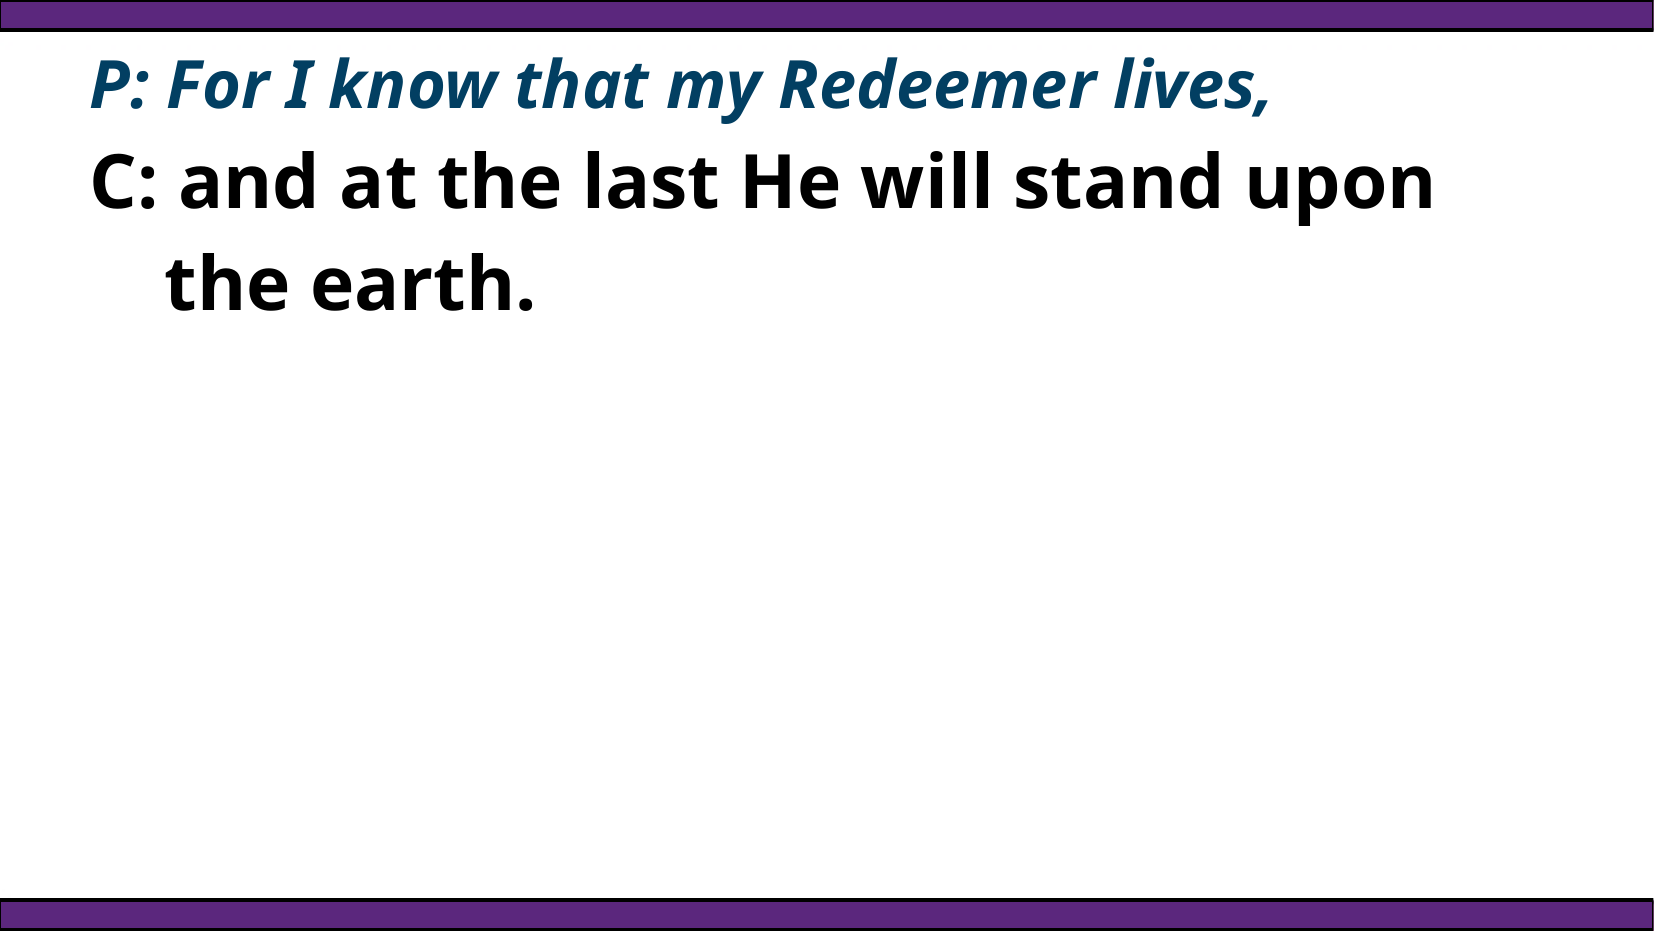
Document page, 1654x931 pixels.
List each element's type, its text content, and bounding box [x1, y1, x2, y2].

text_box [0, 900, 1654, 931]
text_box P: For I know that my Redeemer lives, C: and at the last He will stand upon the earth. [75, 30, 1591, 346]
picture [0, 31, 1654, 900]
text_box [0, 0, 1654, 31]
